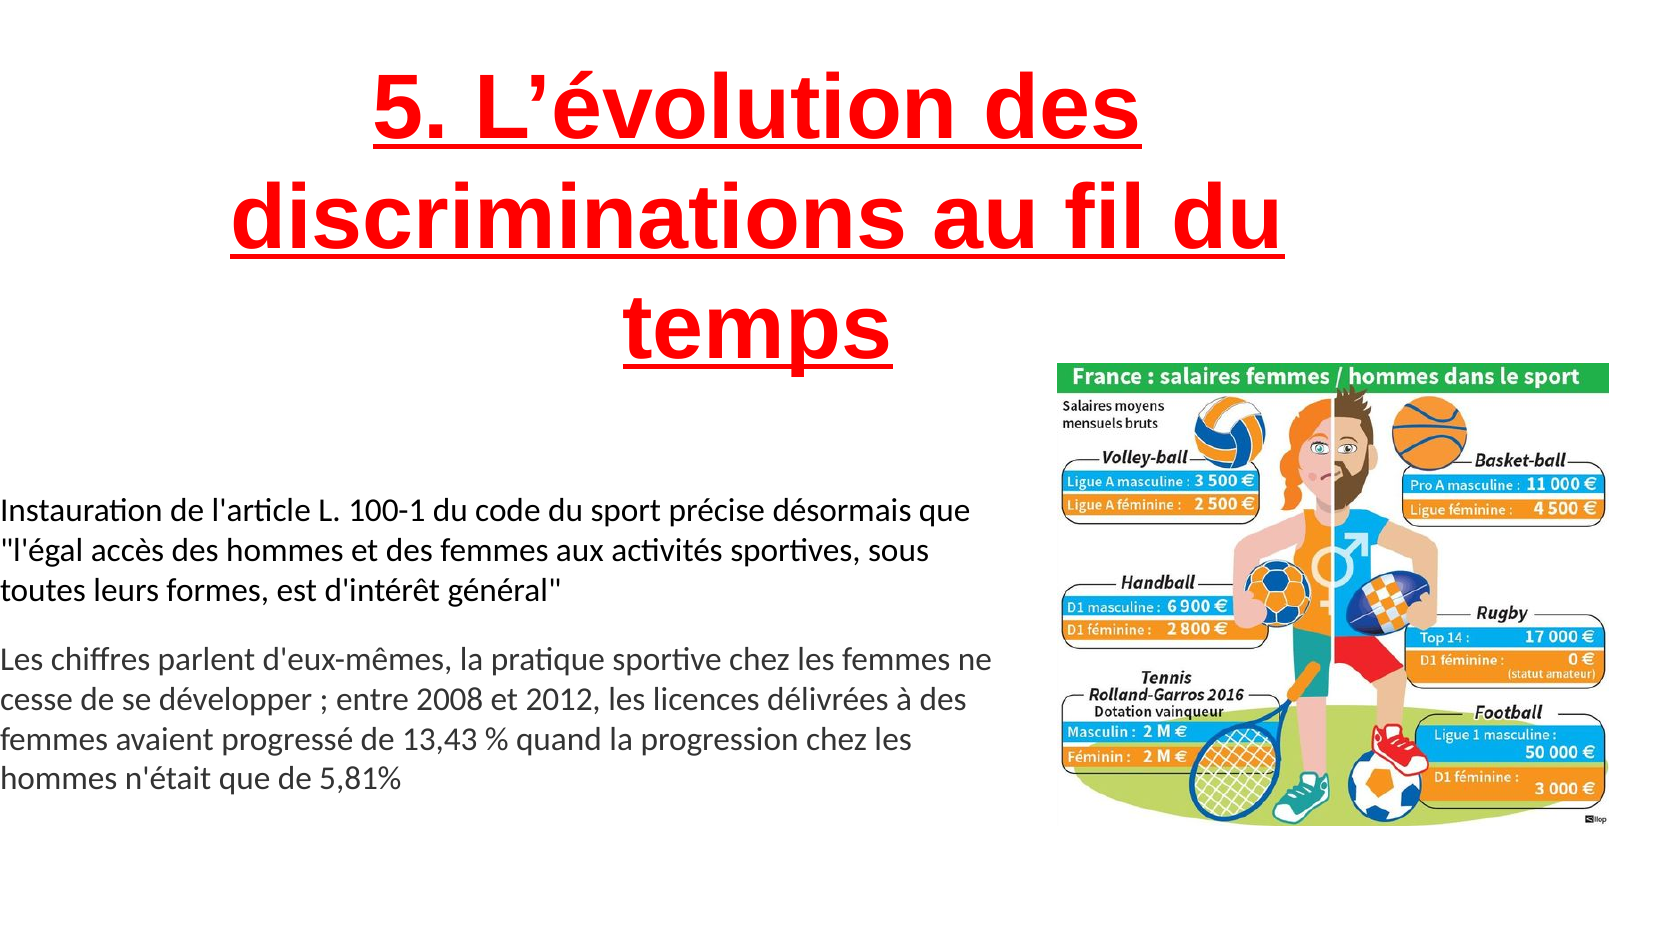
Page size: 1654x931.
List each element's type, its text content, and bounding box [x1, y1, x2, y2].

title 5. L’évolution des discriminations au fil du temps [161, 47, 1355, 253]
list Instauration de l'article L. 100-1 du code du sport précise désormais que "l'égal accès des hommes et des femmes aux activités sportives, sous toutes leurs formes, est d'intérêt général" Les chiffres parlent d'eux-mêmes, la pratique sportive chez les femmes ne cesse de se développer ; entre 2008 et 2012, les licences délivrées à des femmes avaient progressé de 13,43 % quand la progression chez les hommes n'était que de 5,81% [0, 487, 1008, 850]
picture [1057, 363, 1609, 827]
